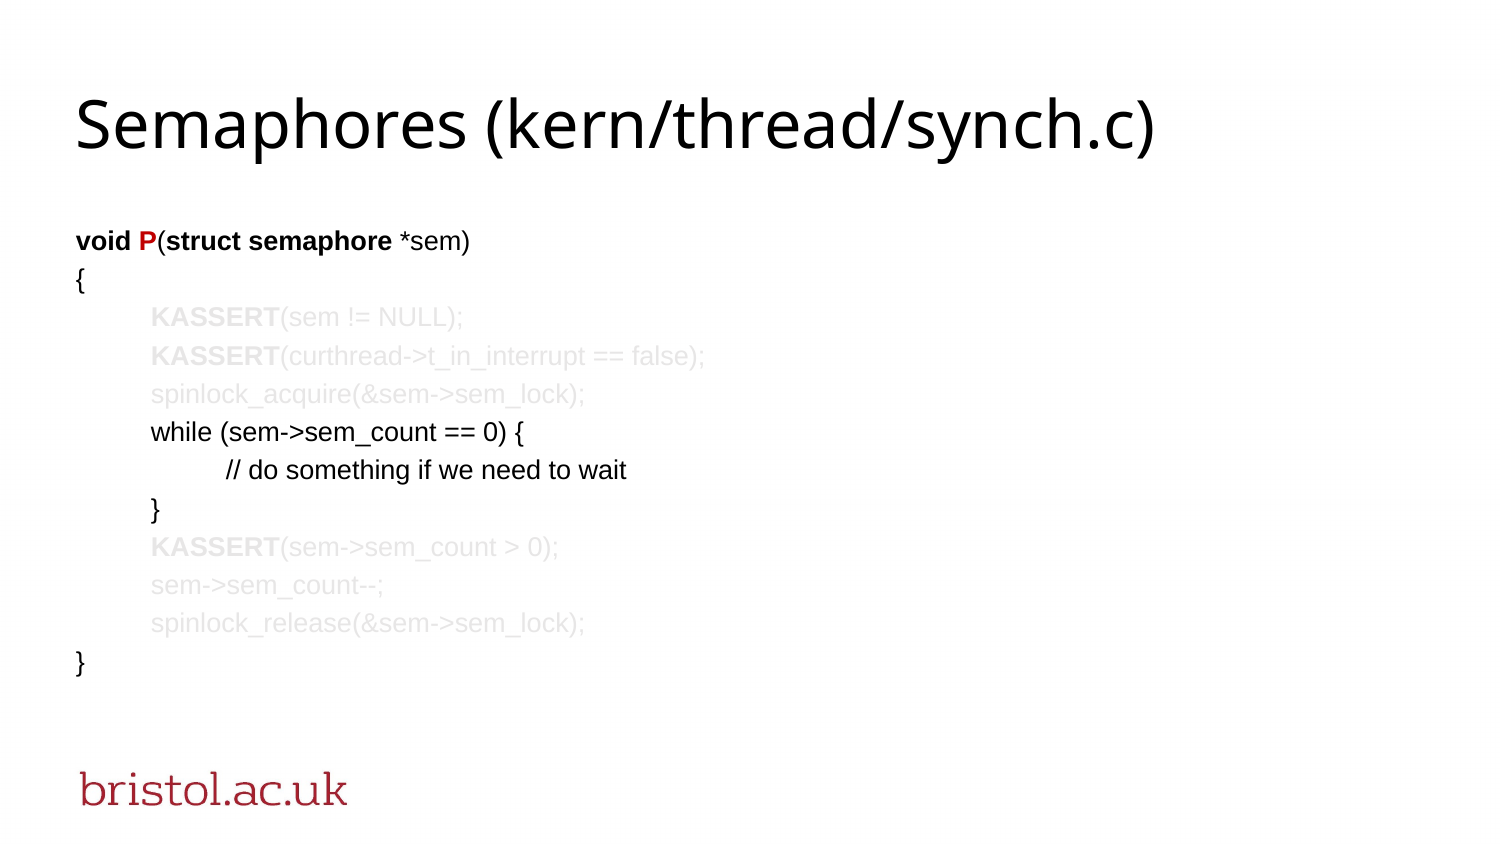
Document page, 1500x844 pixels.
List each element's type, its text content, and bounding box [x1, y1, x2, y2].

title Semaphores (kern/thread/synch.c) [60, 44, 1440, 209]
list void P(struct semaphore *sem) { KASSERT(sem != NULL); KASSERT(curthread->t_in_interrupt == false); spinlock_acquire(&sem->sem_lock); while (sem->sem_count == 0) { // do something if we need to wait } KASSERT(sem->sem_count > 0); sem->sem_count--; spinlock_release(&sem->sem_lock); } [60, 224, 1440, 699]
